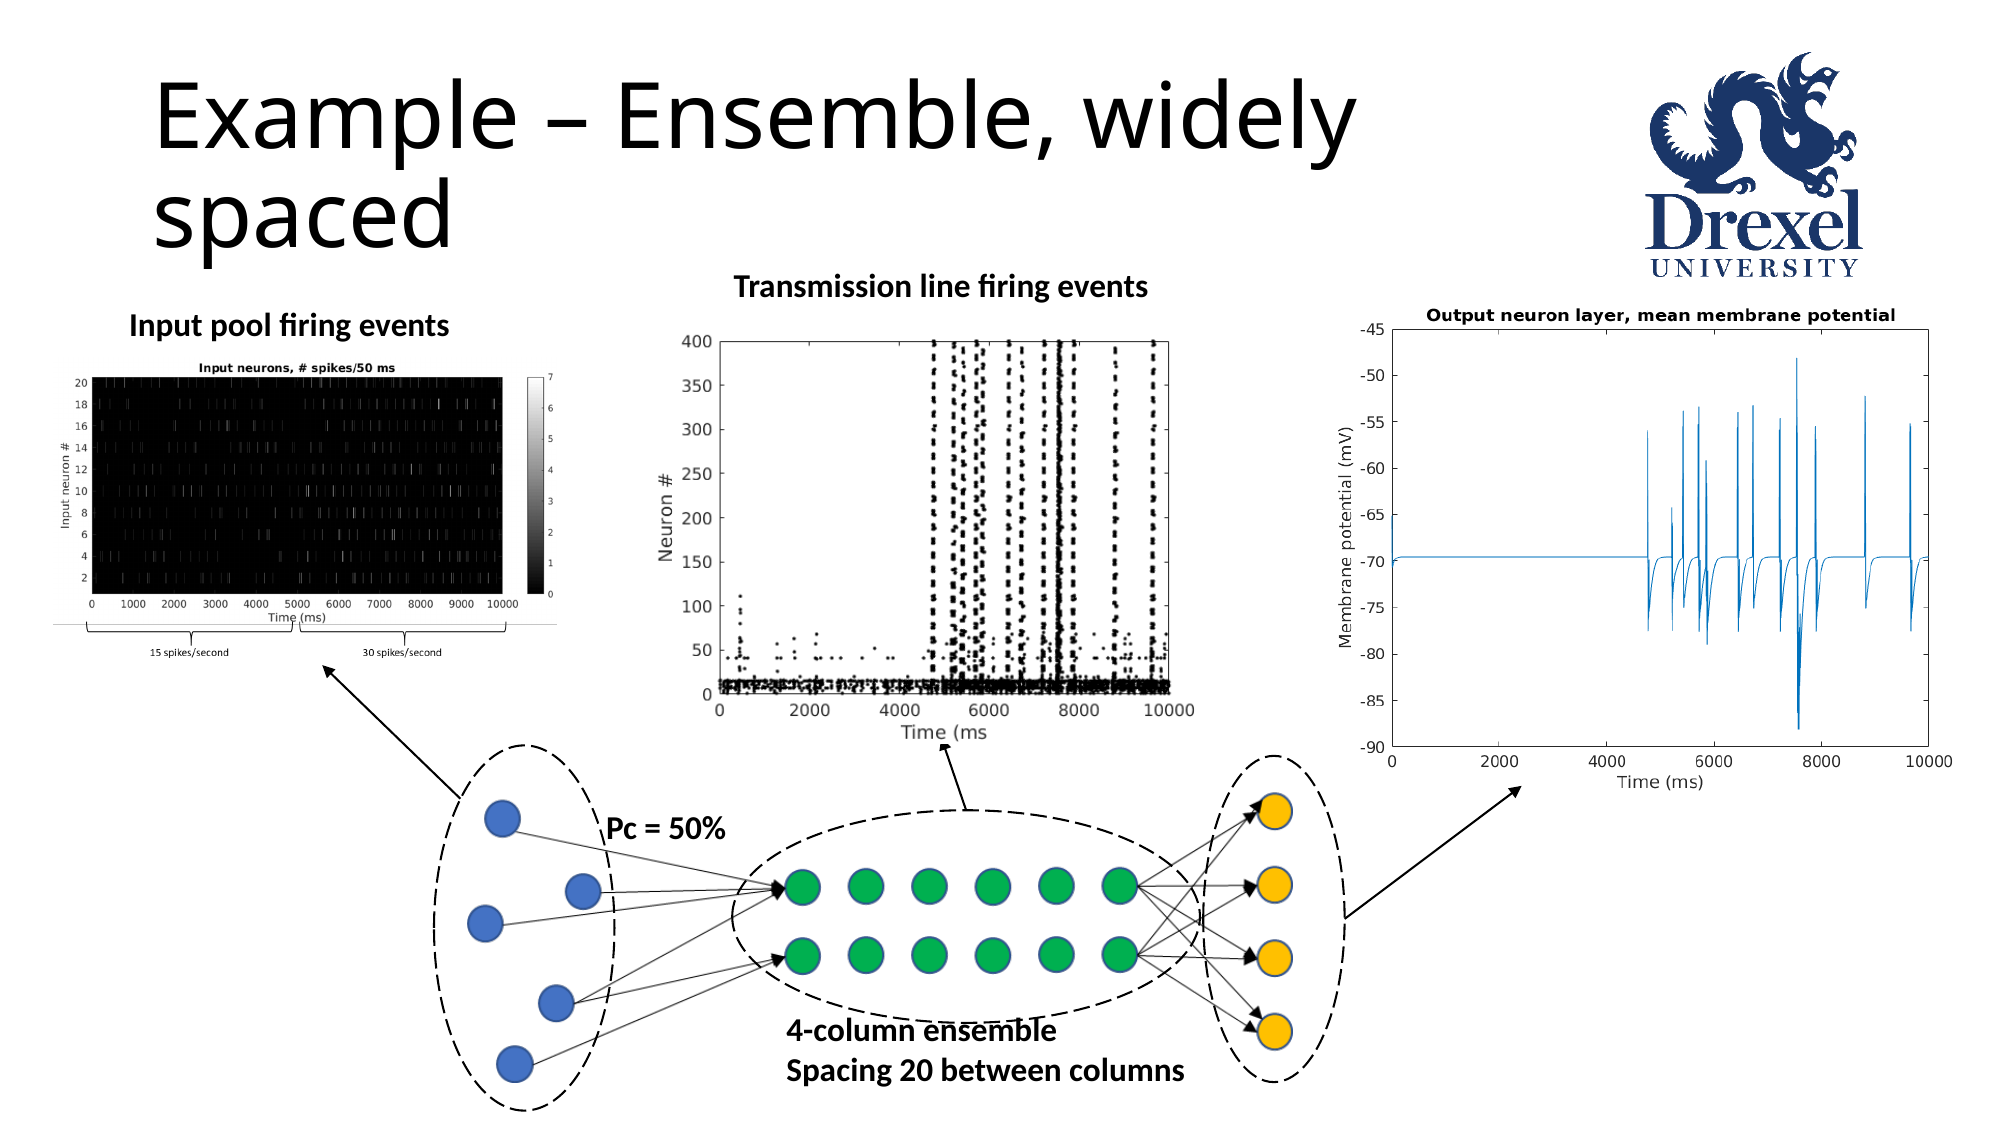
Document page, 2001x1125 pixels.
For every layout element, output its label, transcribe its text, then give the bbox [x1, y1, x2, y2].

text_box Transmission line firing events [718, 256, 1164, 309]
text_box Input pool firing events [114, 296, 465, 351]
picture [644, 309, 1224, 744]
title Example – Ensemble, widely spaced [137, 59, 1548, 278]
picture [1301, 290, 1994, 803]
picture [53, 357, 557, 666]
picture [1645, 52, 1863, 277]
text_box Pc = 50% [591, 798, 742, 854]
picture [467, 785, 1293, 1083]
text_box 4-column ensemble Spacing 20 between columns [771, 1000, 1201, 1096]
